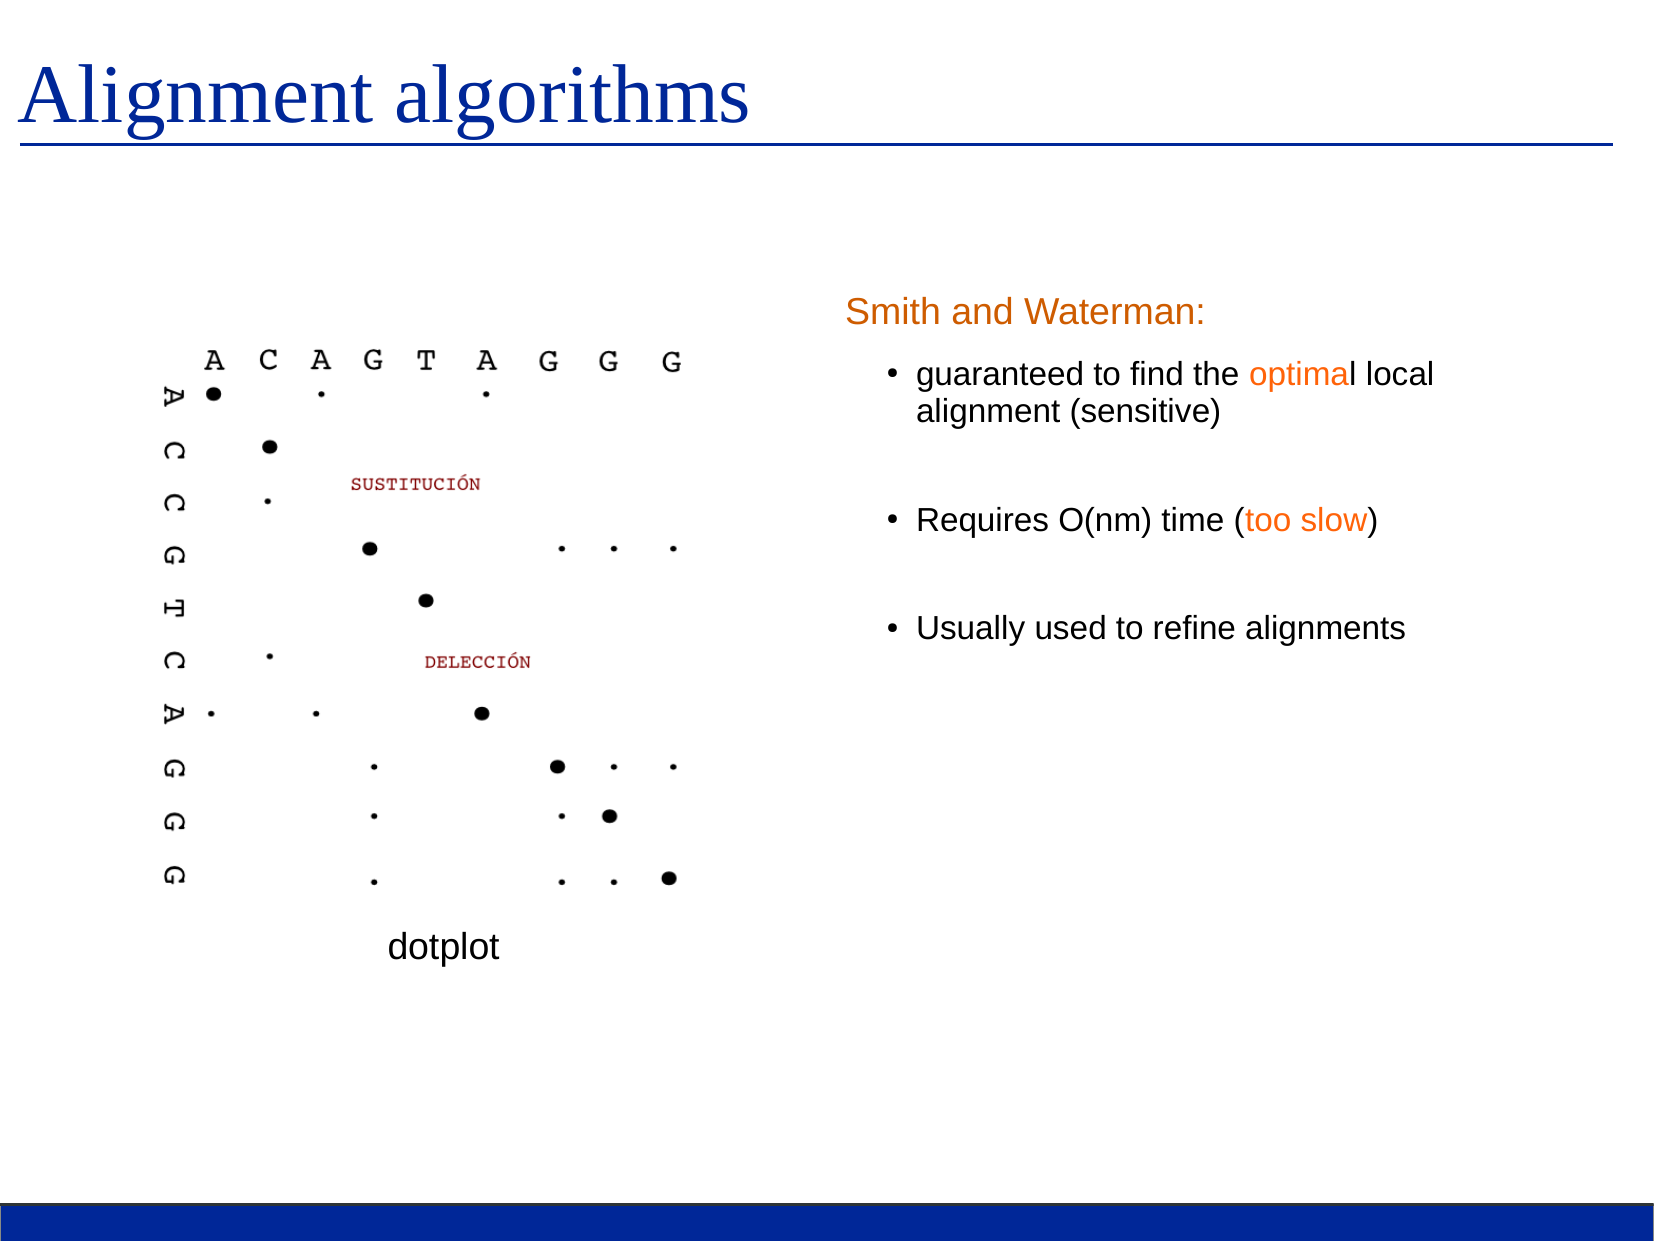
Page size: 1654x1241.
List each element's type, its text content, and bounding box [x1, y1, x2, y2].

text_box dotplot [372, 917, 551, 975]
title Alignment algorithms [17, 0, 1589, 198]
list Smith and Waterman: guaranteed to find the optimal local alignment (sensitive) Requires O(nm) time (too slow) Usually used to refine alignments [845, 290, 1572, 1109]
picture [125, 329, 723, 926]
